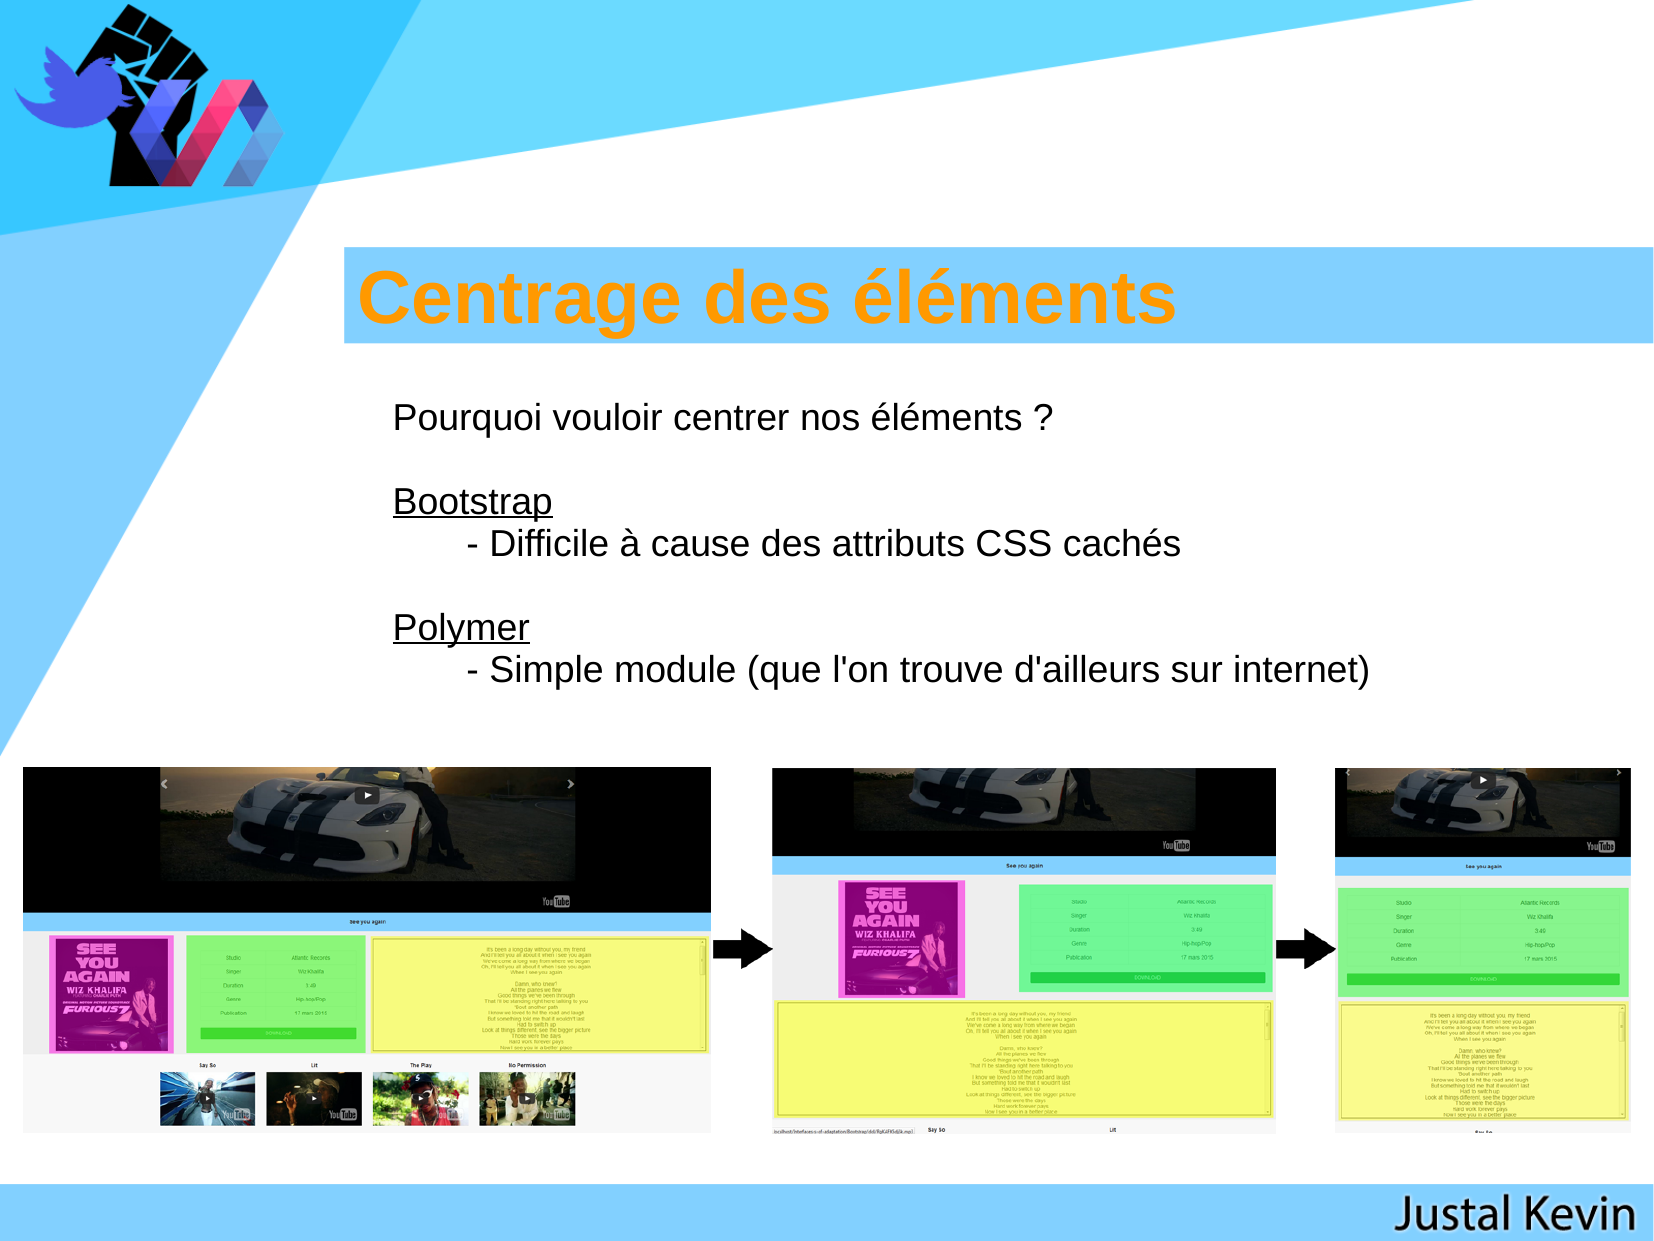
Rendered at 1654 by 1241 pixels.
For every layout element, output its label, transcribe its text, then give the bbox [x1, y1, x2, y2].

text_box Pourquoi vouloir centrer nos éléments ? Bootstrap - Difficile à cause des attributs CSS cachés Polymer - Simple module (que l'on trouve d'ailleurs sur internet) [377, 346, 1619, 699]
text_box Centrage des éléments [342, 248, 1654, 347]
picture [0, 0, 1654, 1241]
